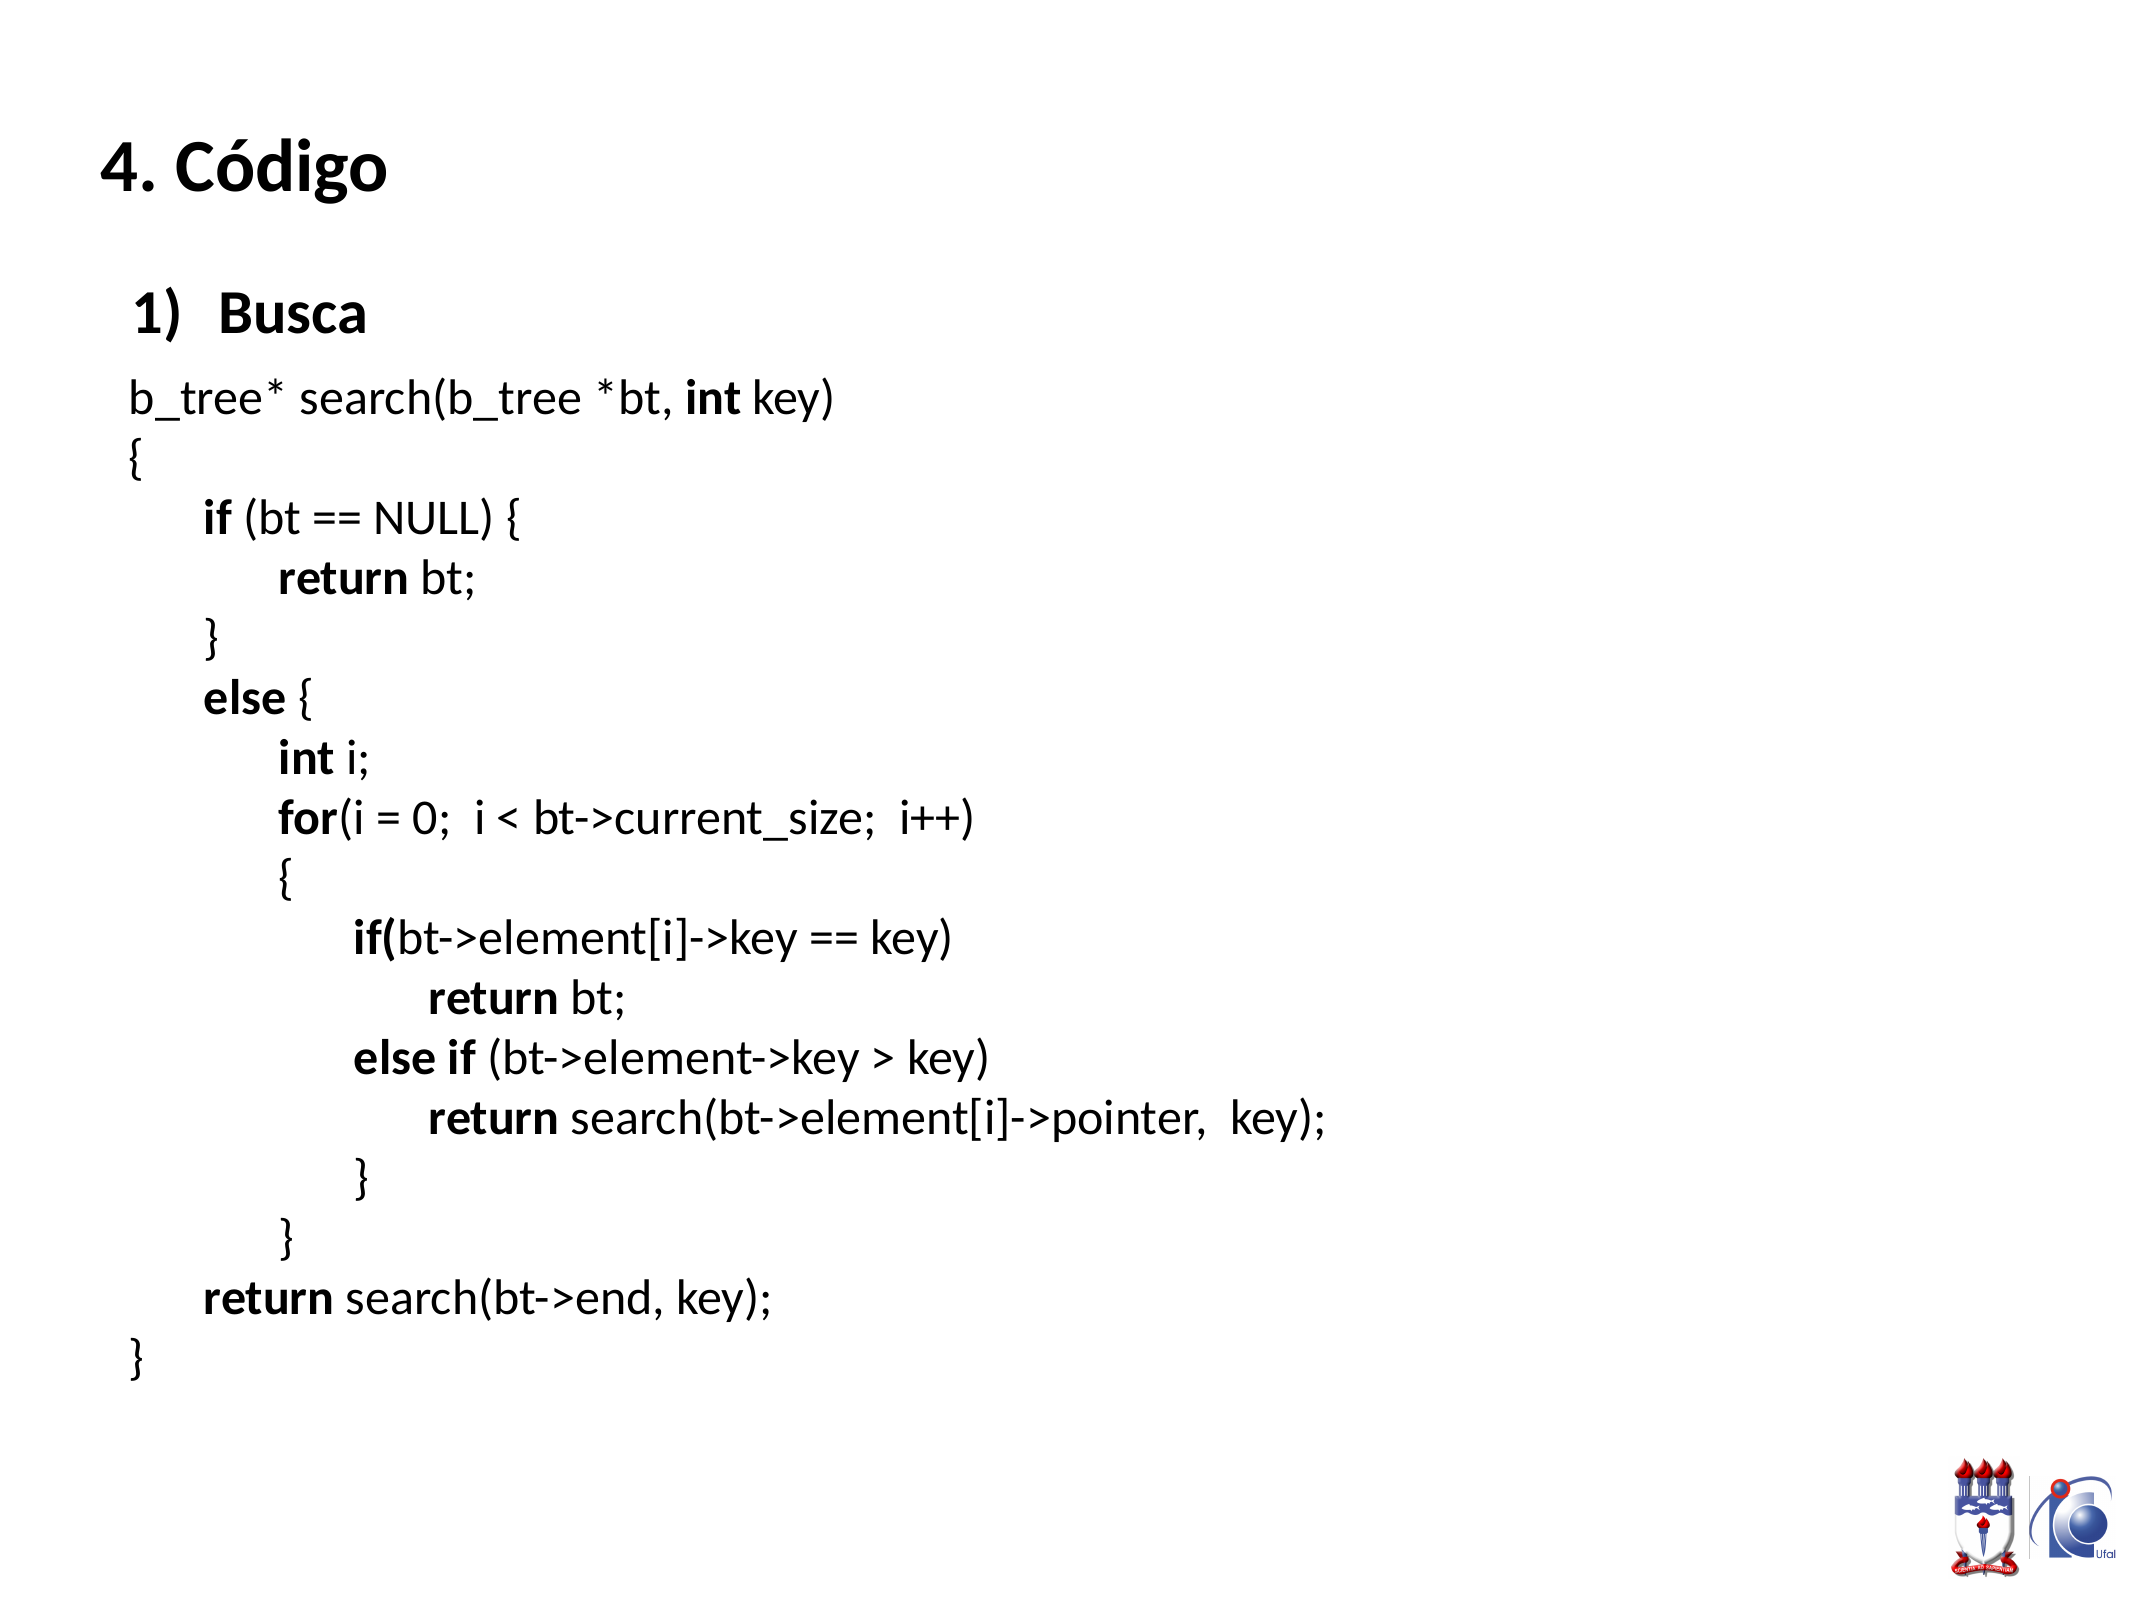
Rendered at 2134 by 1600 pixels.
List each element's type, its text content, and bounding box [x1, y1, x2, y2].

picture [1948, 1456, 2020, 1579]
title 4. Código [92, 72, 2042, 250]
list Busca b_tree* search(b_tree *bt, int key) { if (bt == NULL) { return bt; } else { int i; for(i = 0; i < bt->current_size; i++) { if(bt->element[i]->key == key) return bt; else if (bt->element->key > key) return search(bt->element[i]->pointer, key); } } return search(bt->end, key); } [120, 262, 1981, 1493]
picture [2028, 1476, 2116, 1559]
